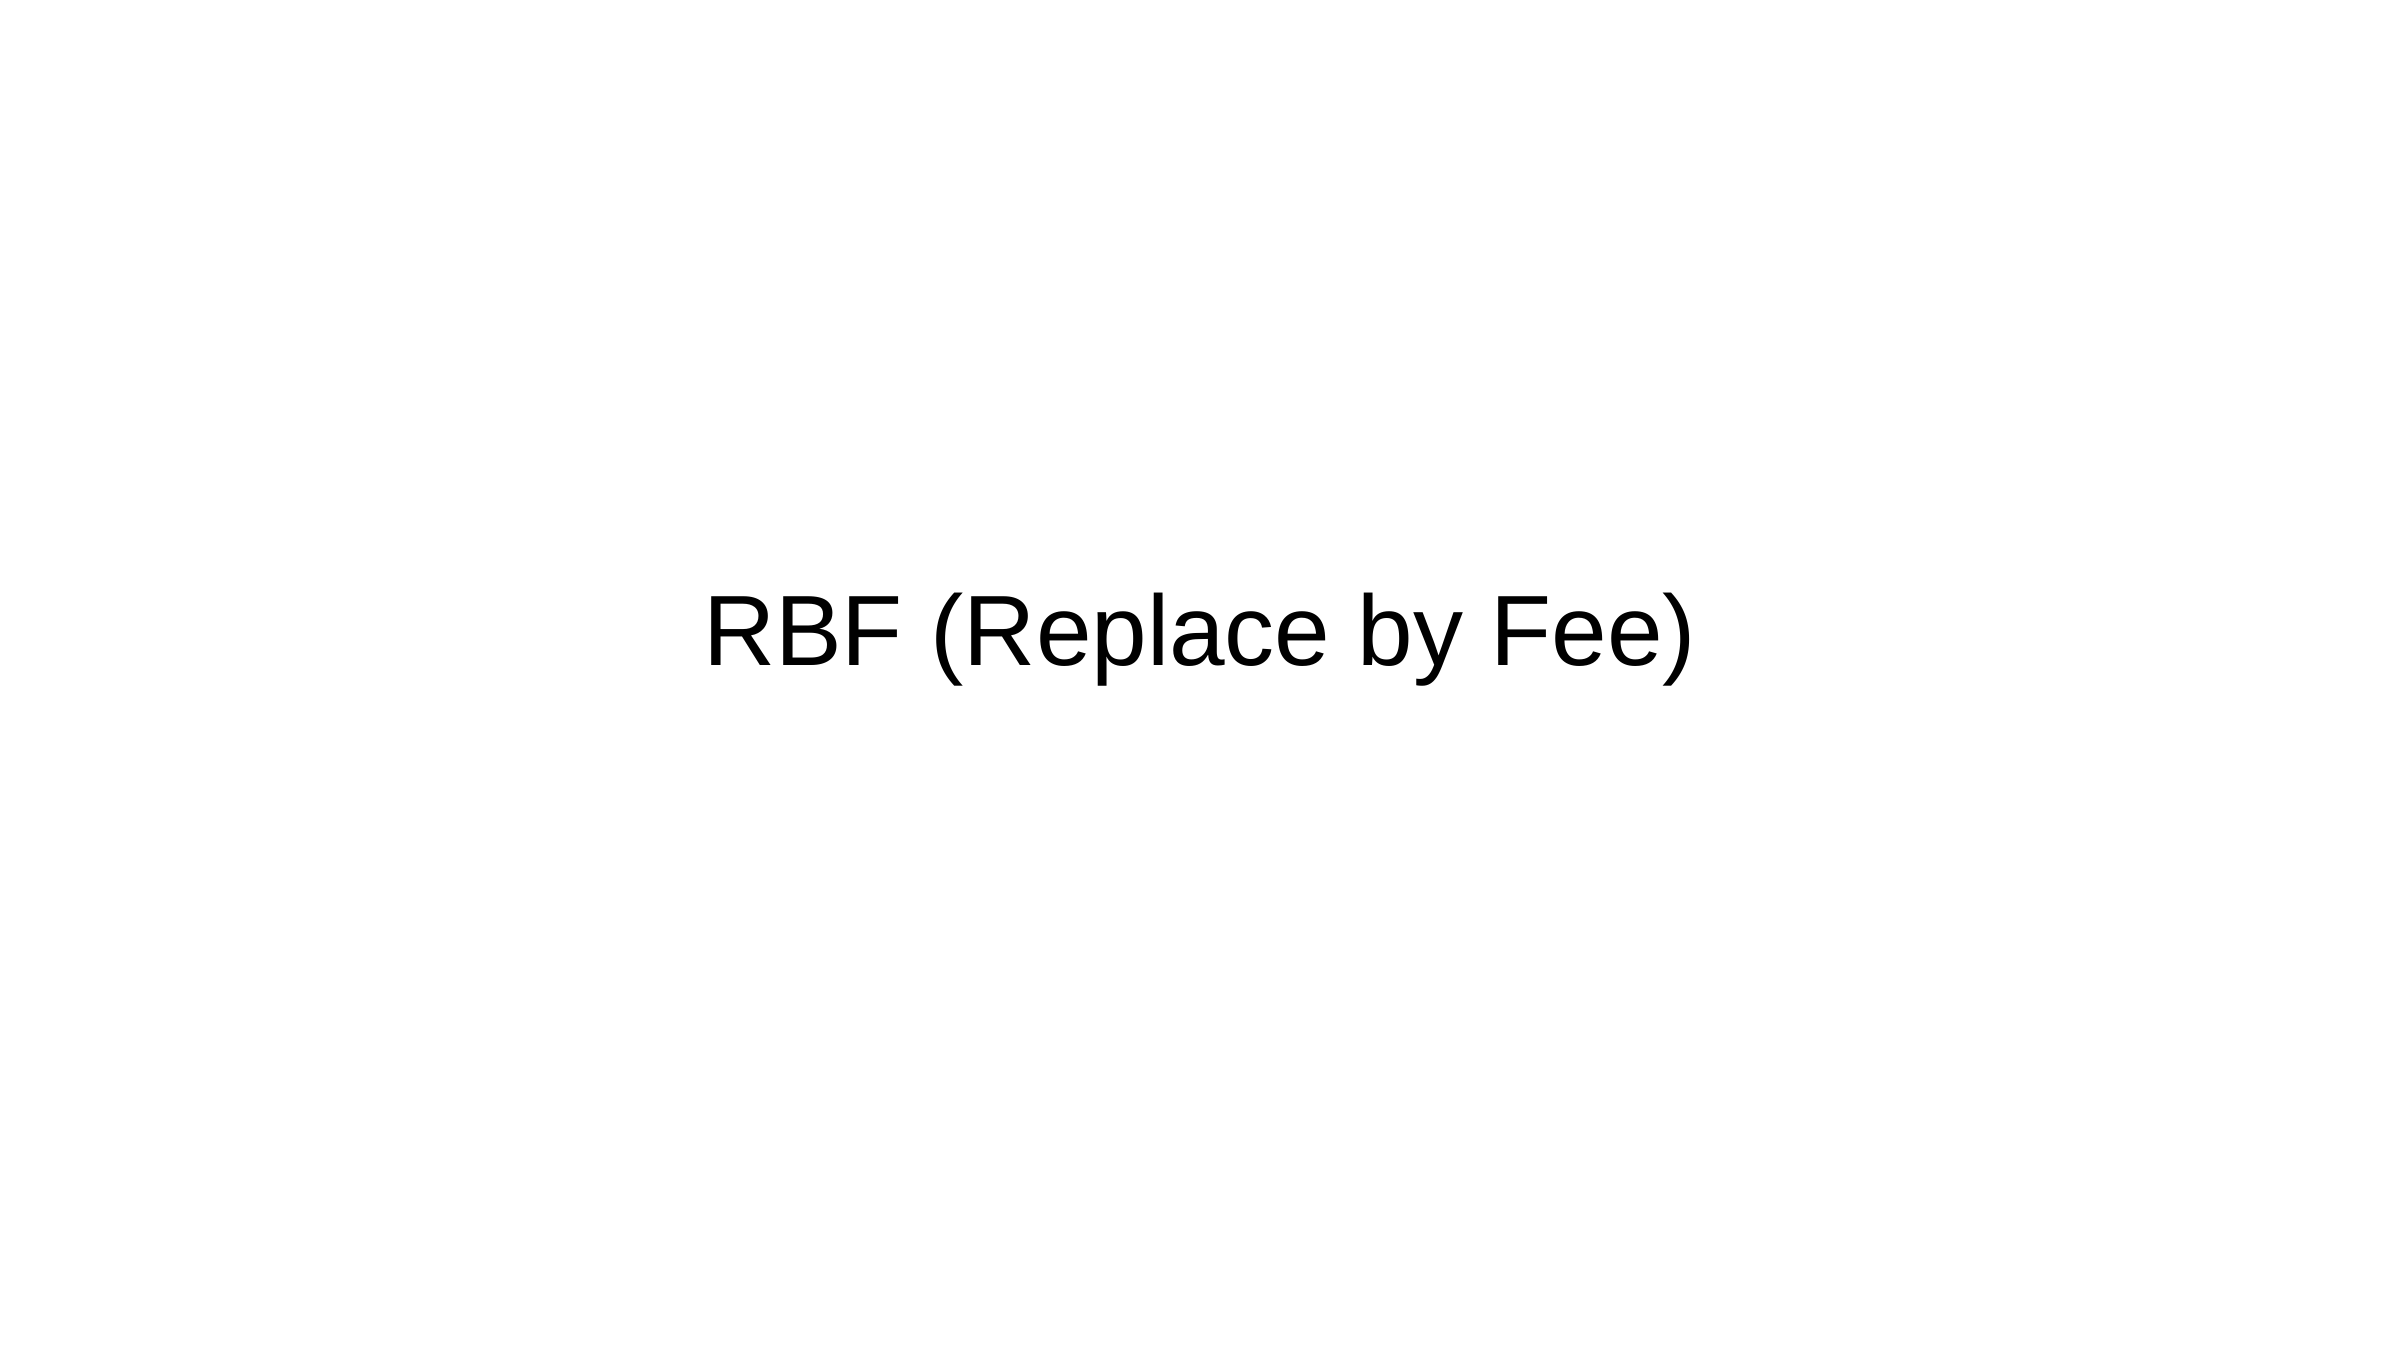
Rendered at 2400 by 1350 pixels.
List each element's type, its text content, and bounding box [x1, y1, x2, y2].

subtitle RBF (Replace by Fee) [120, 53, 2280, 1207]
